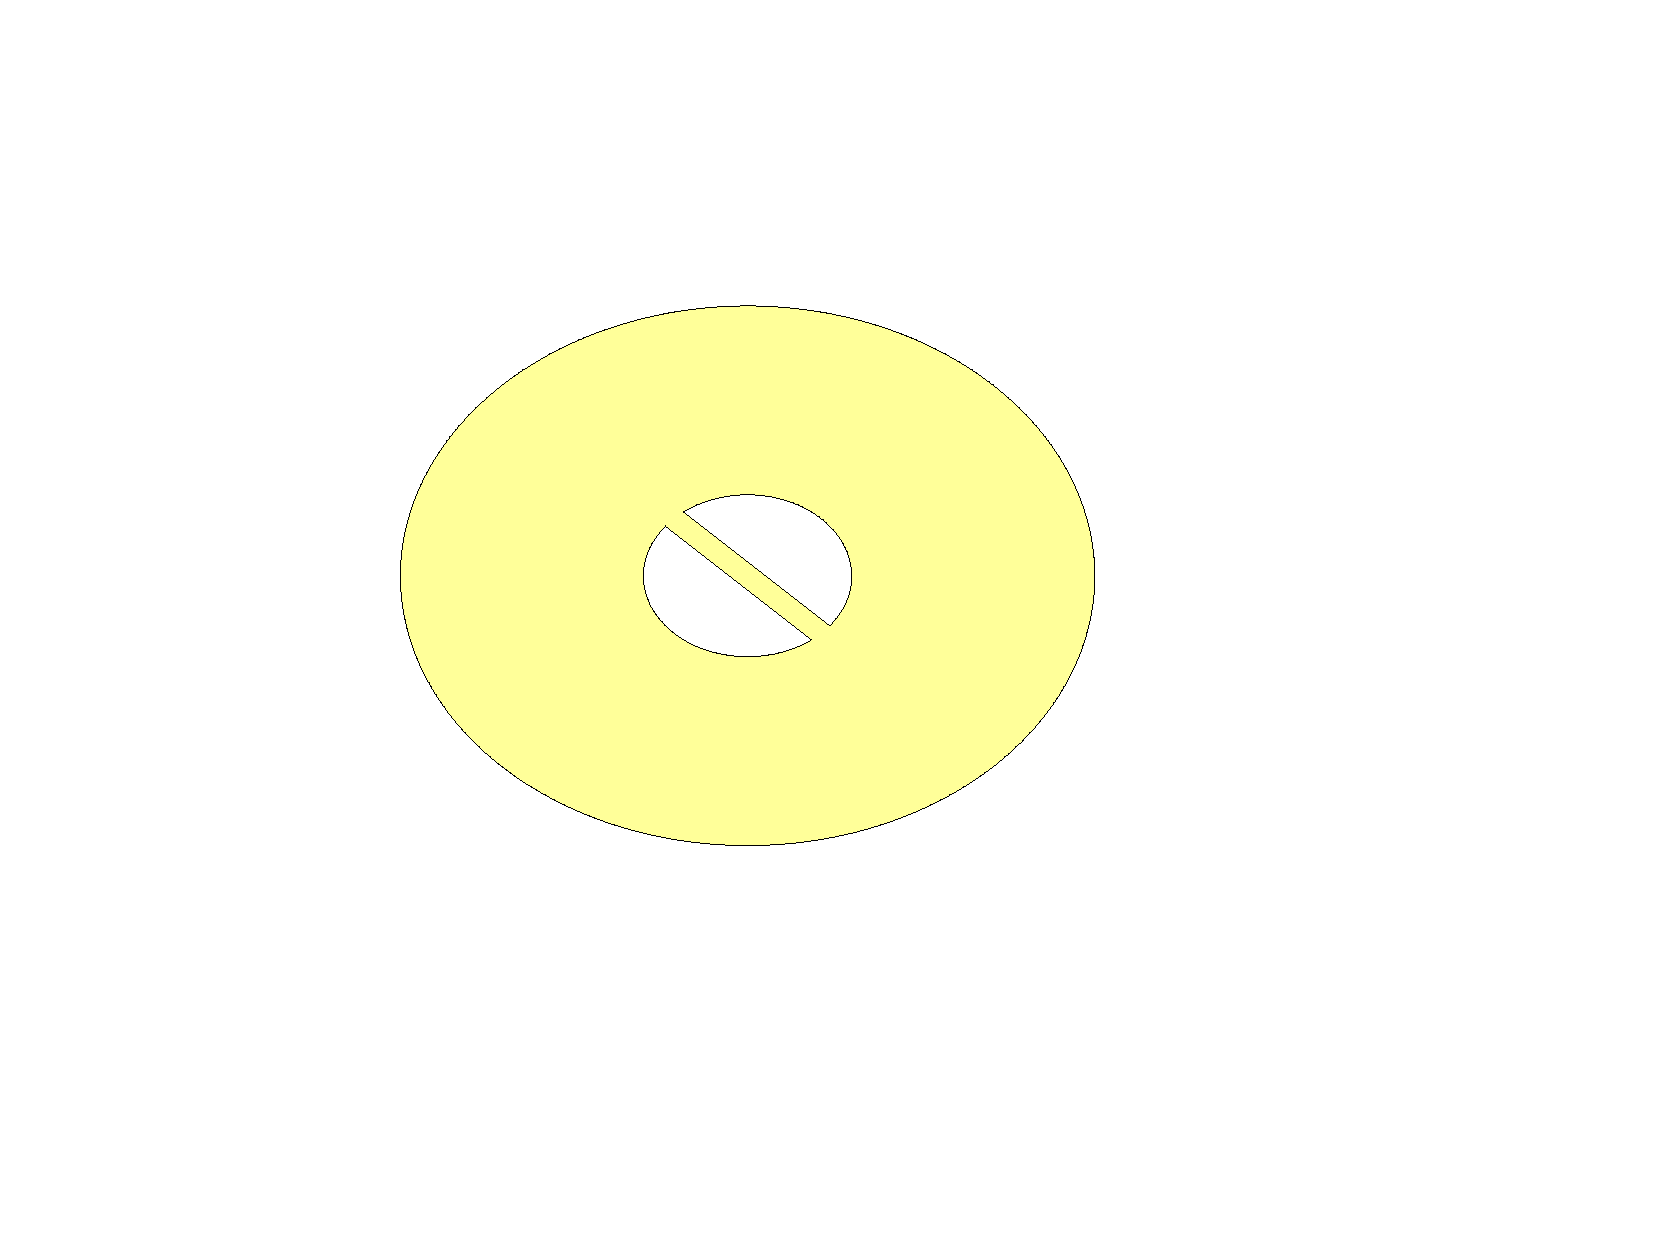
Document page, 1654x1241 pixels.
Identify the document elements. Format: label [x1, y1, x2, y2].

text_box [400, 305, 1095, 846]
